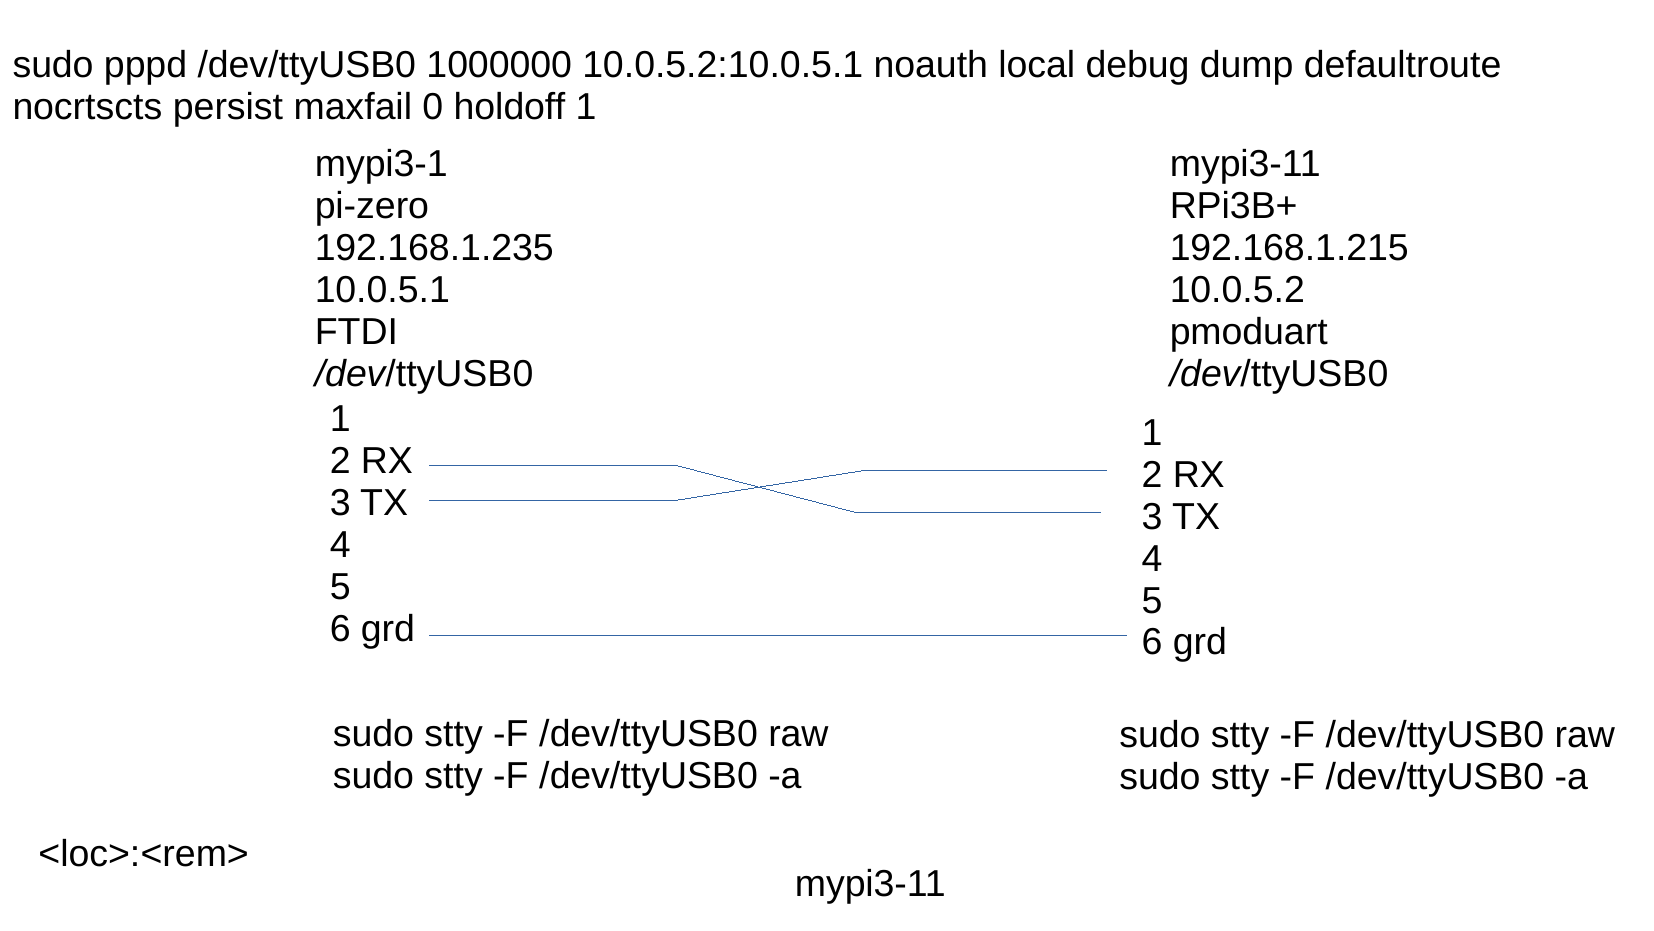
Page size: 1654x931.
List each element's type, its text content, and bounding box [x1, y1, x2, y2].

text_box 1 2 RX 3 TX 4 5 6 grd [1126, 403, 1242, 671]
text_box sudo pppd /dev/ttyUSB0 1000000 10.0.5.2:10.0.5.1 noauth local debug dump defaultroute nocrtscts persist maxfail 0 holdoff 1 [0, 36, 1654, 136]
text_box sudo stty -F /dev/ttyUSB0 raw sudo stty -F /dev/ttyUSB0 -a [318, 705, 844, 804]
text_box mypi3-1 pi-zero 192.168.1.235 10.0.5.1 FTDI /dev/ttyUSB0 [300, 136, 586, 402]
text_box mypi3-11 [780, 855, 961, 912]
text_box mypi3-11 RPi3B+ 192.168.1.215 10.0.5.2 pmoduart /dev/ttyUSB0 [1155, 136, 1456, 402]
text_box <loc>:<rem> [23, 825, 264, 882]
text_box 1 2 RX 3 TX 4 5 6 grd [315, 390, 430, 657]
text_box sudo stty -F /dev/ttyUSB0 raw sudo stty -F /dev/ttyUSB0 -a [1104, 706, 1631, 806]
